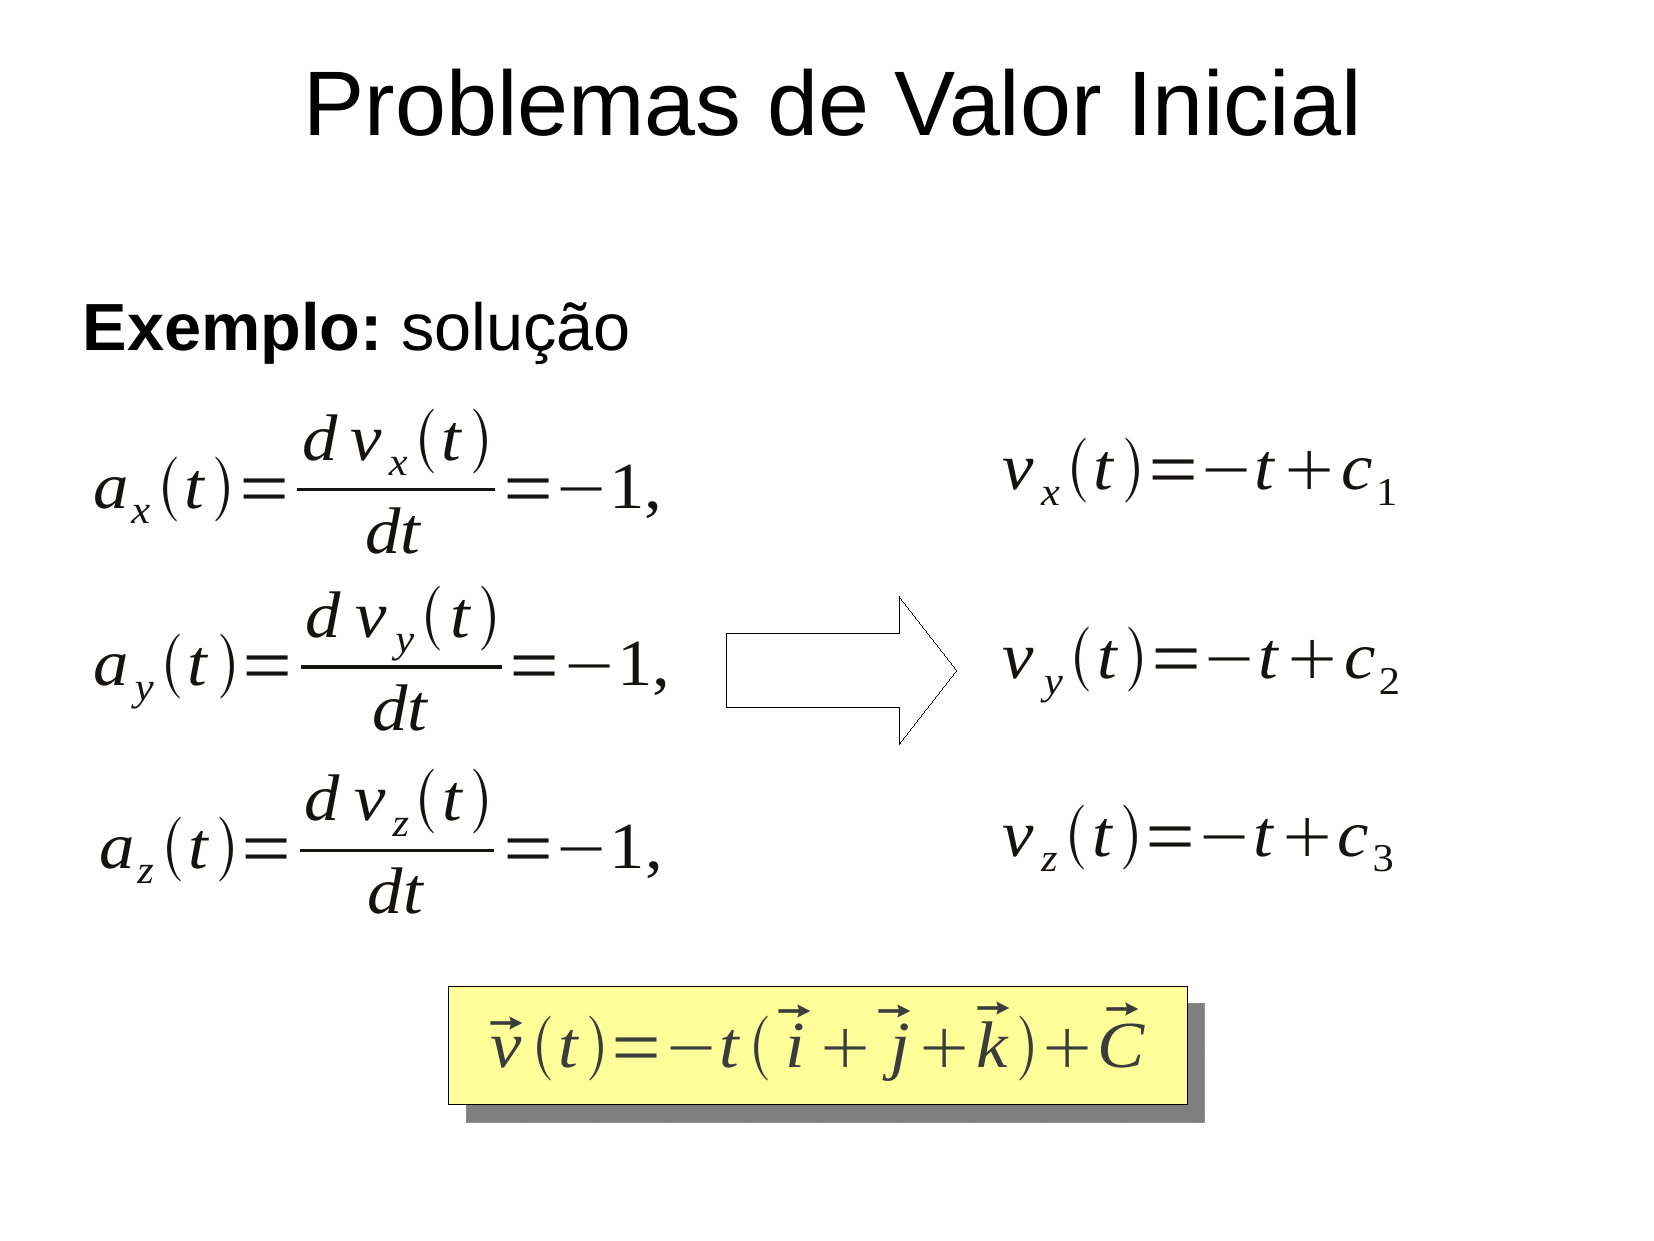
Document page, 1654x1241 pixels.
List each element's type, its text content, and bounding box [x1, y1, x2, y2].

chart [994, 431, 1403, 515]
chart [480, 998, 1151, 1085]
chart [994, 797, 1401, 881]
chart [84, 401, 670, 568]
title Problemas de Valor Inicial [76, 0, 1566, 208]
chart [90, 761, 670, 928]
list Exemplo: solução [82, 290, 1538, 1010]
text_box [726, 596, 957, 745]
chart [85, 578, 677, 745]
text_box [448, 1010, 1188, 1105]
chart [994, 620, 1407, 704]
